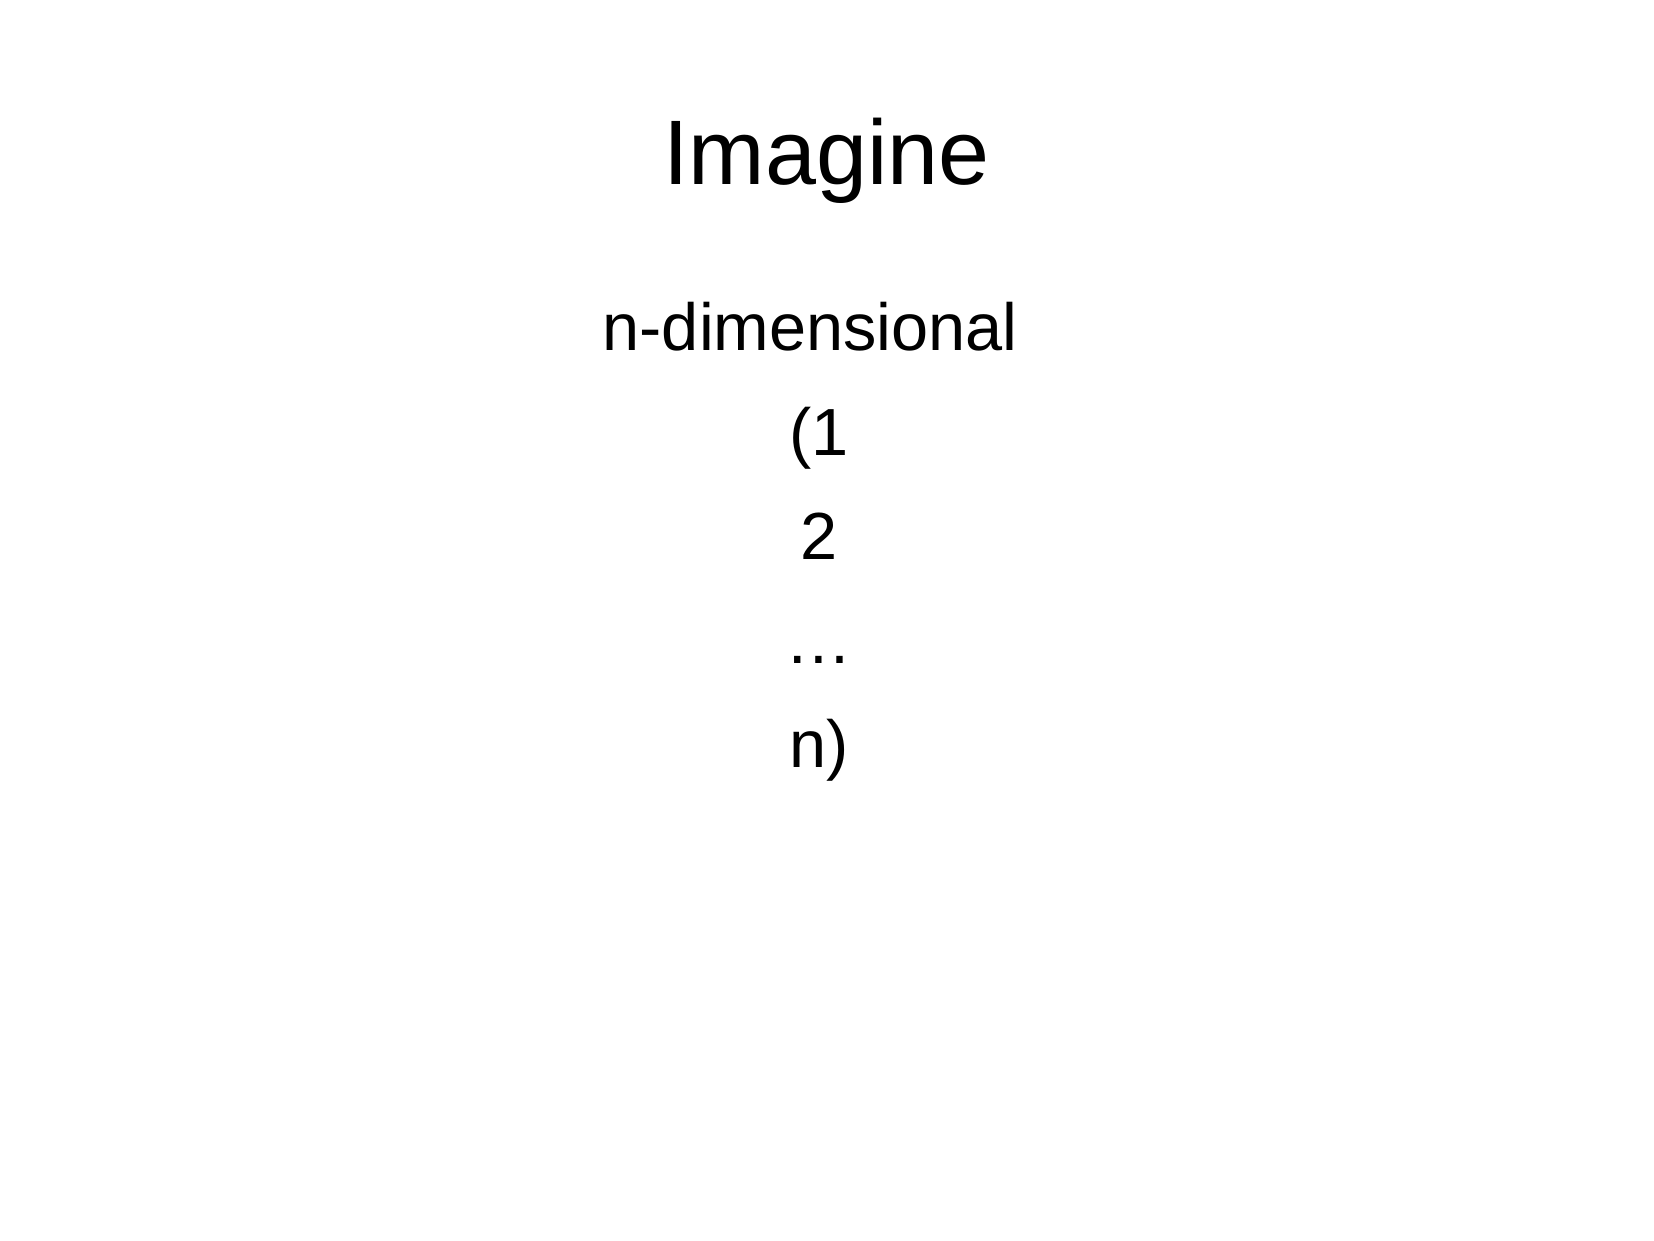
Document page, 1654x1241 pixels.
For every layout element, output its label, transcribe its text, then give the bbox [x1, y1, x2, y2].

list n-dimensional (1 2 … n) [450, 290, 1171, 1010]
title Imagine [82, 49, 1571, 257]
